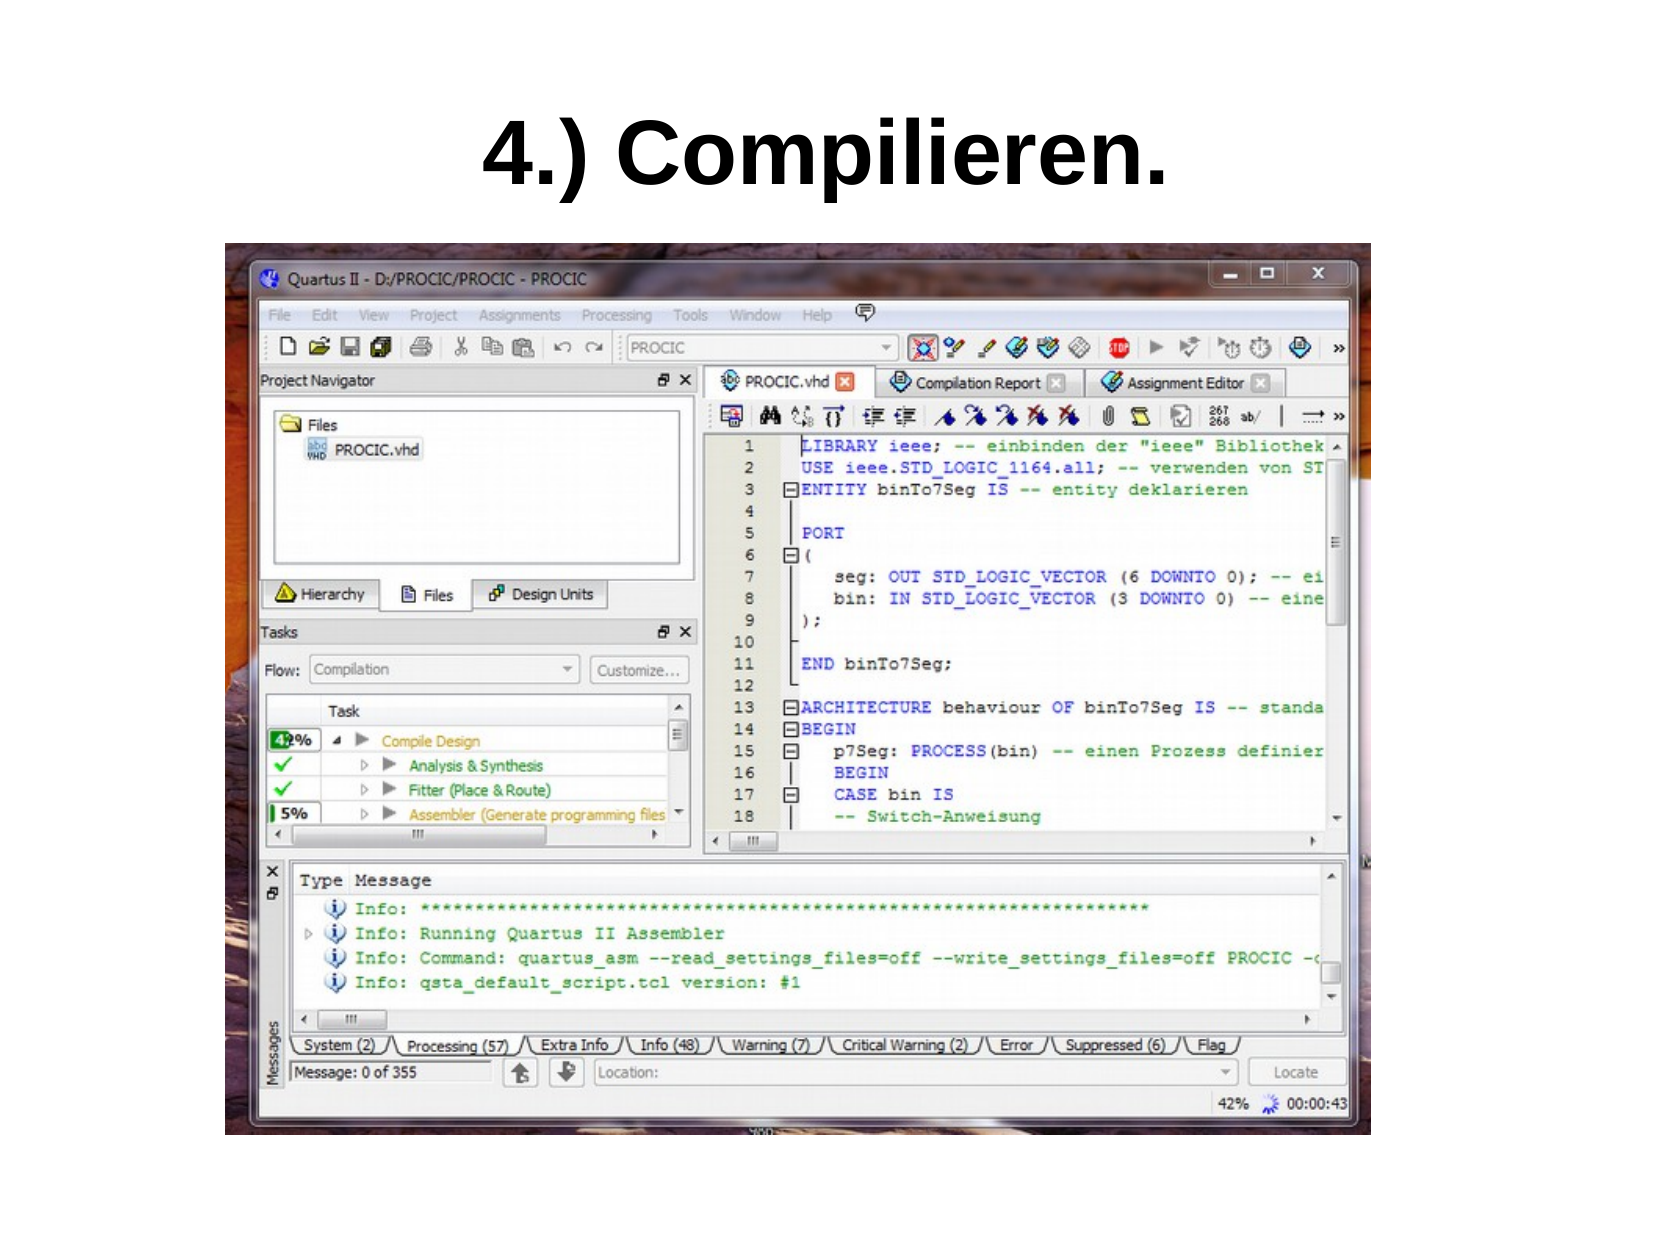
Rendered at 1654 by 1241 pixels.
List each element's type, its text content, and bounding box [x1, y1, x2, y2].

picture [225, 243, 1371, 1135]
title 4.) Compilieren. [82, 49, 1571, 257]
